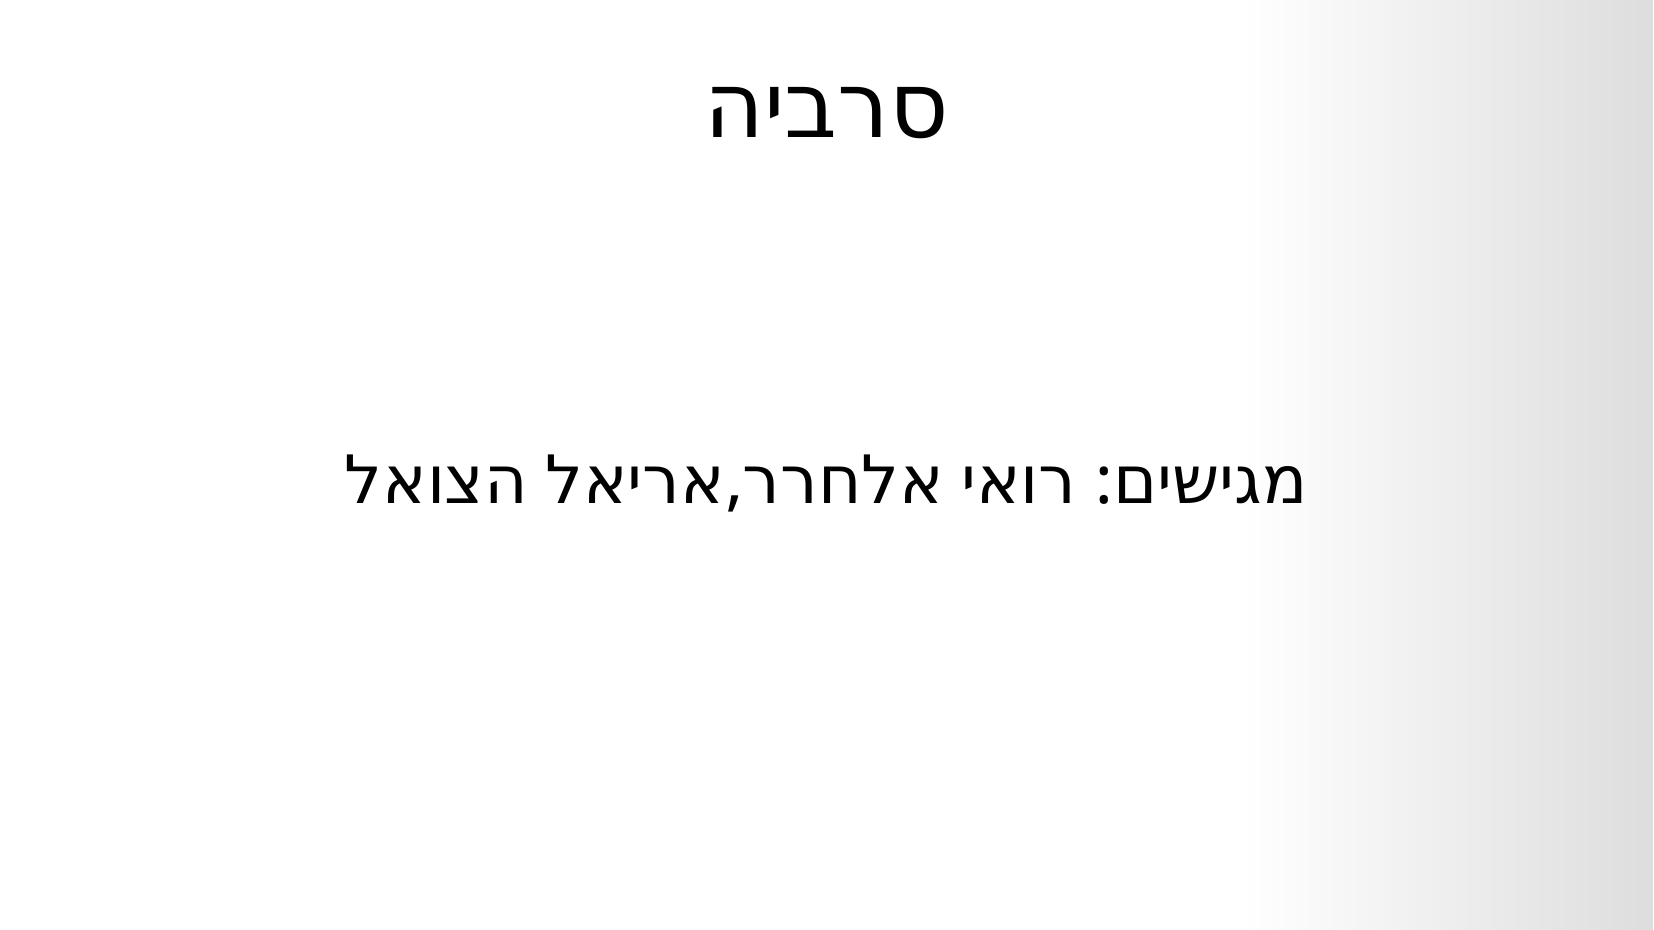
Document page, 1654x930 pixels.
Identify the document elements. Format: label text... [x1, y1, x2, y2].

subtitle מגישים: רואי אלחרר,אריאל הצואל [82, 217, 1571, 757]
title סרביה [82, 37, 1571, 193]
